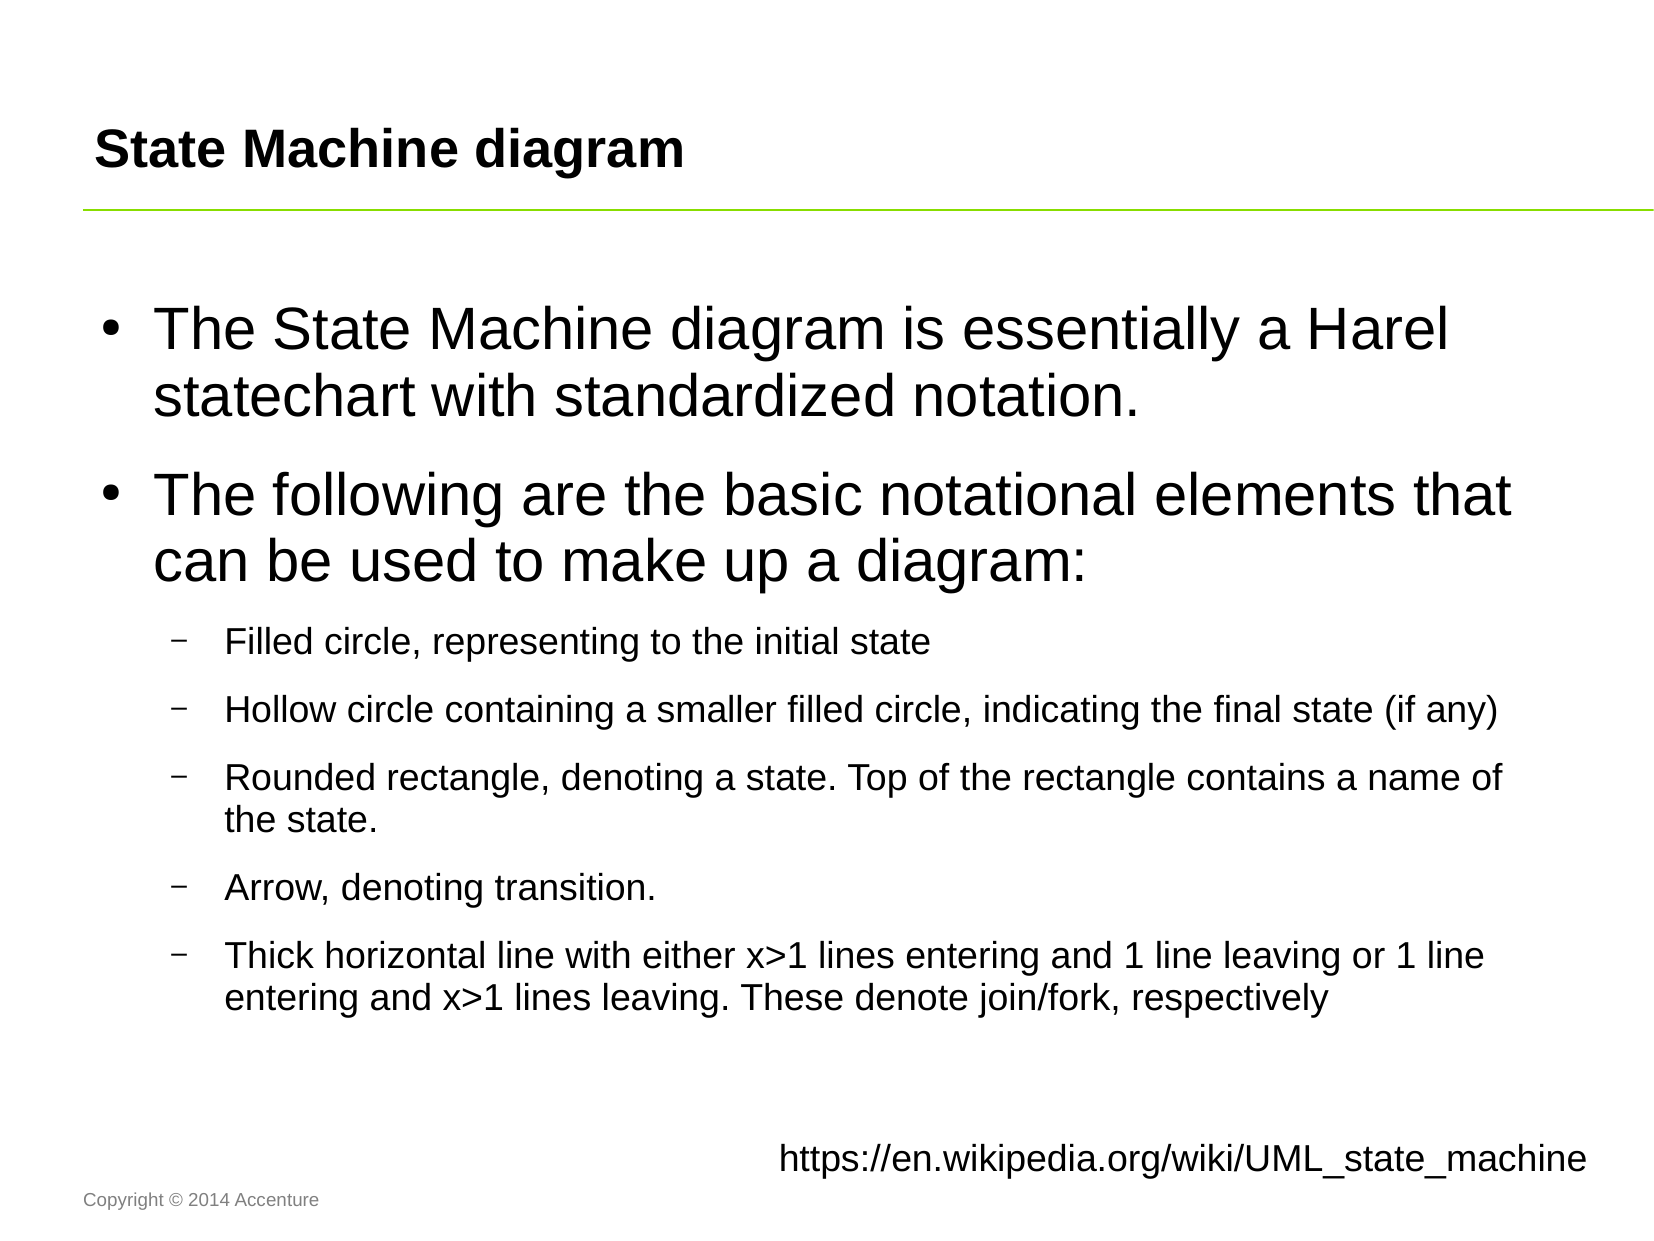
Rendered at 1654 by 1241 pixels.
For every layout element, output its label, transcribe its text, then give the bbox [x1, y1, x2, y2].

text_box https://en.wikipedia.org/wiki/UML_state_machine [763, 1130, 1619, 1205]
title State Machine diagram [94, 94, 1583, 204]
list The State Machine diagram is essentially a Harel statechart with standardized notation. The following are the basic notational elements that can be used to make up a diagram: Filled circle, representing to the initial state Hollow circle containing a smaller filled circle, indicating the final state (if any) Rounded rectangle, denoting a state. Top of the rectangle contains a name of the state. Arrow, denoting transition. Thick horizontal line with either x>1 lines entering and 1 line leaving or 1 line entering and x>1 lines leaving. These denote join/fork, respectively [82, 295, 1538, 1186]
